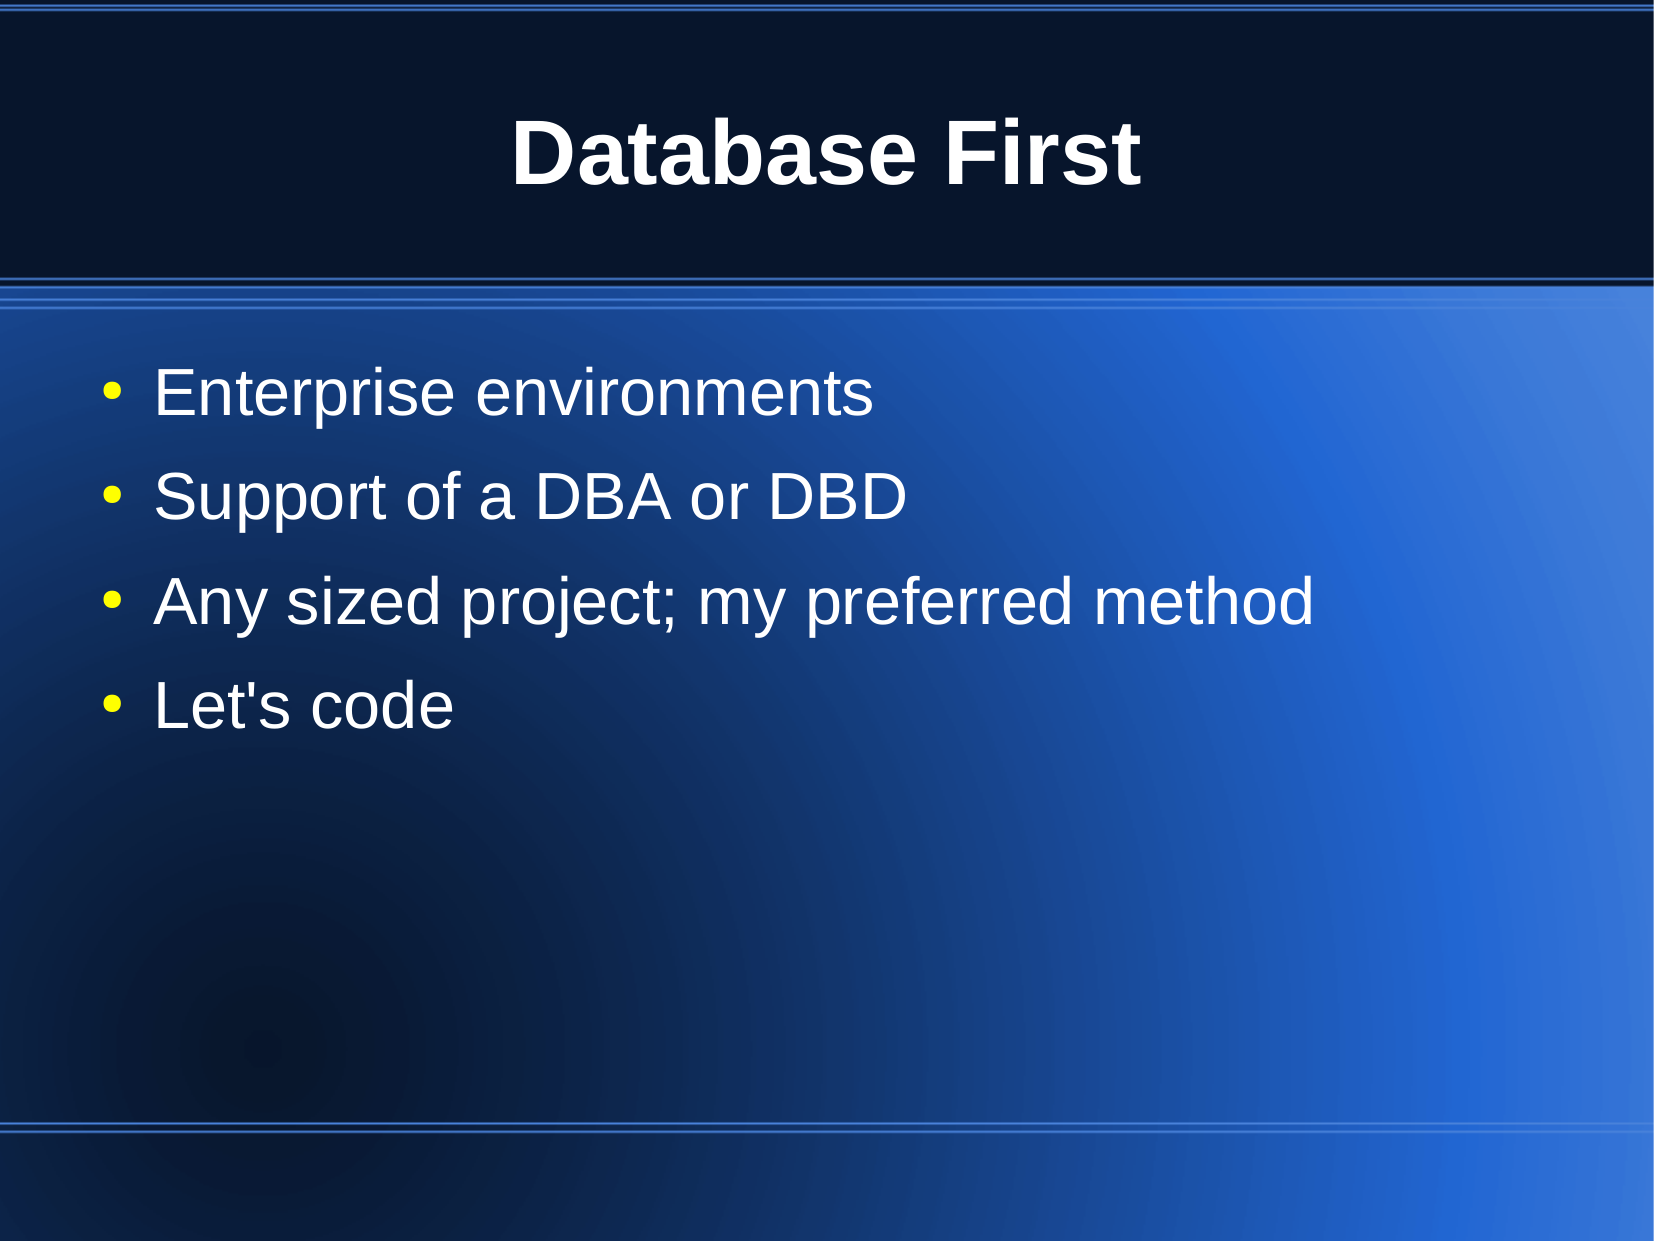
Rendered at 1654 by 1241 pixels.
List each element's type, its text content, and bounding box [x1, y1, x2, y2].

list Enterprise environments Support of a DBA or DBD Any sized project; my preferred method Let's code [82, 355, 1571, 1058]
title Database First [82, 49, 1571, 257]
picture [0, 0, 1654, 1241]
